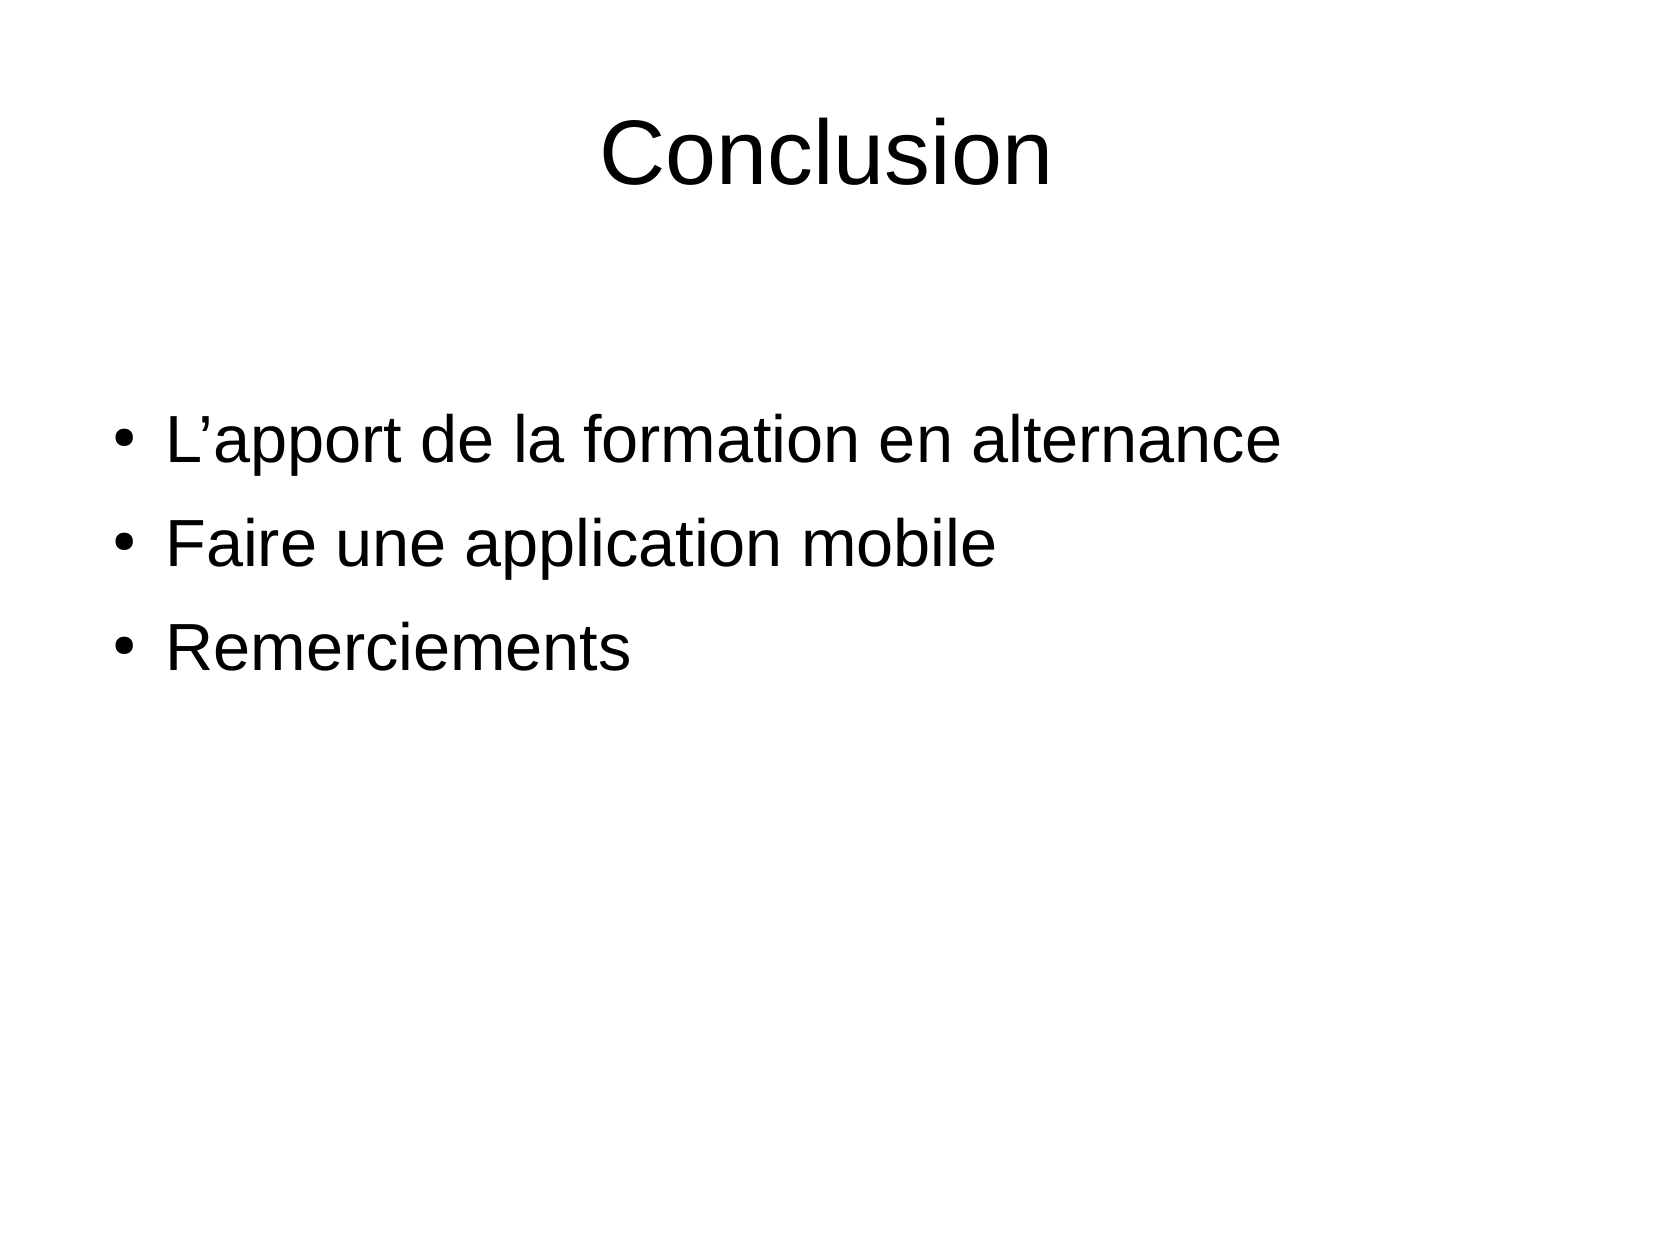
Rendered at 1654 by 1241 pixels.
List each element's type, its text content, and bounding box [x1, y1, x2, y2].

list L’apport de la formation en alternance Faire une application mobile Remerciements [94, 401, 1583, 1121]
title Conclusion [82, 49, 1571, 257]
